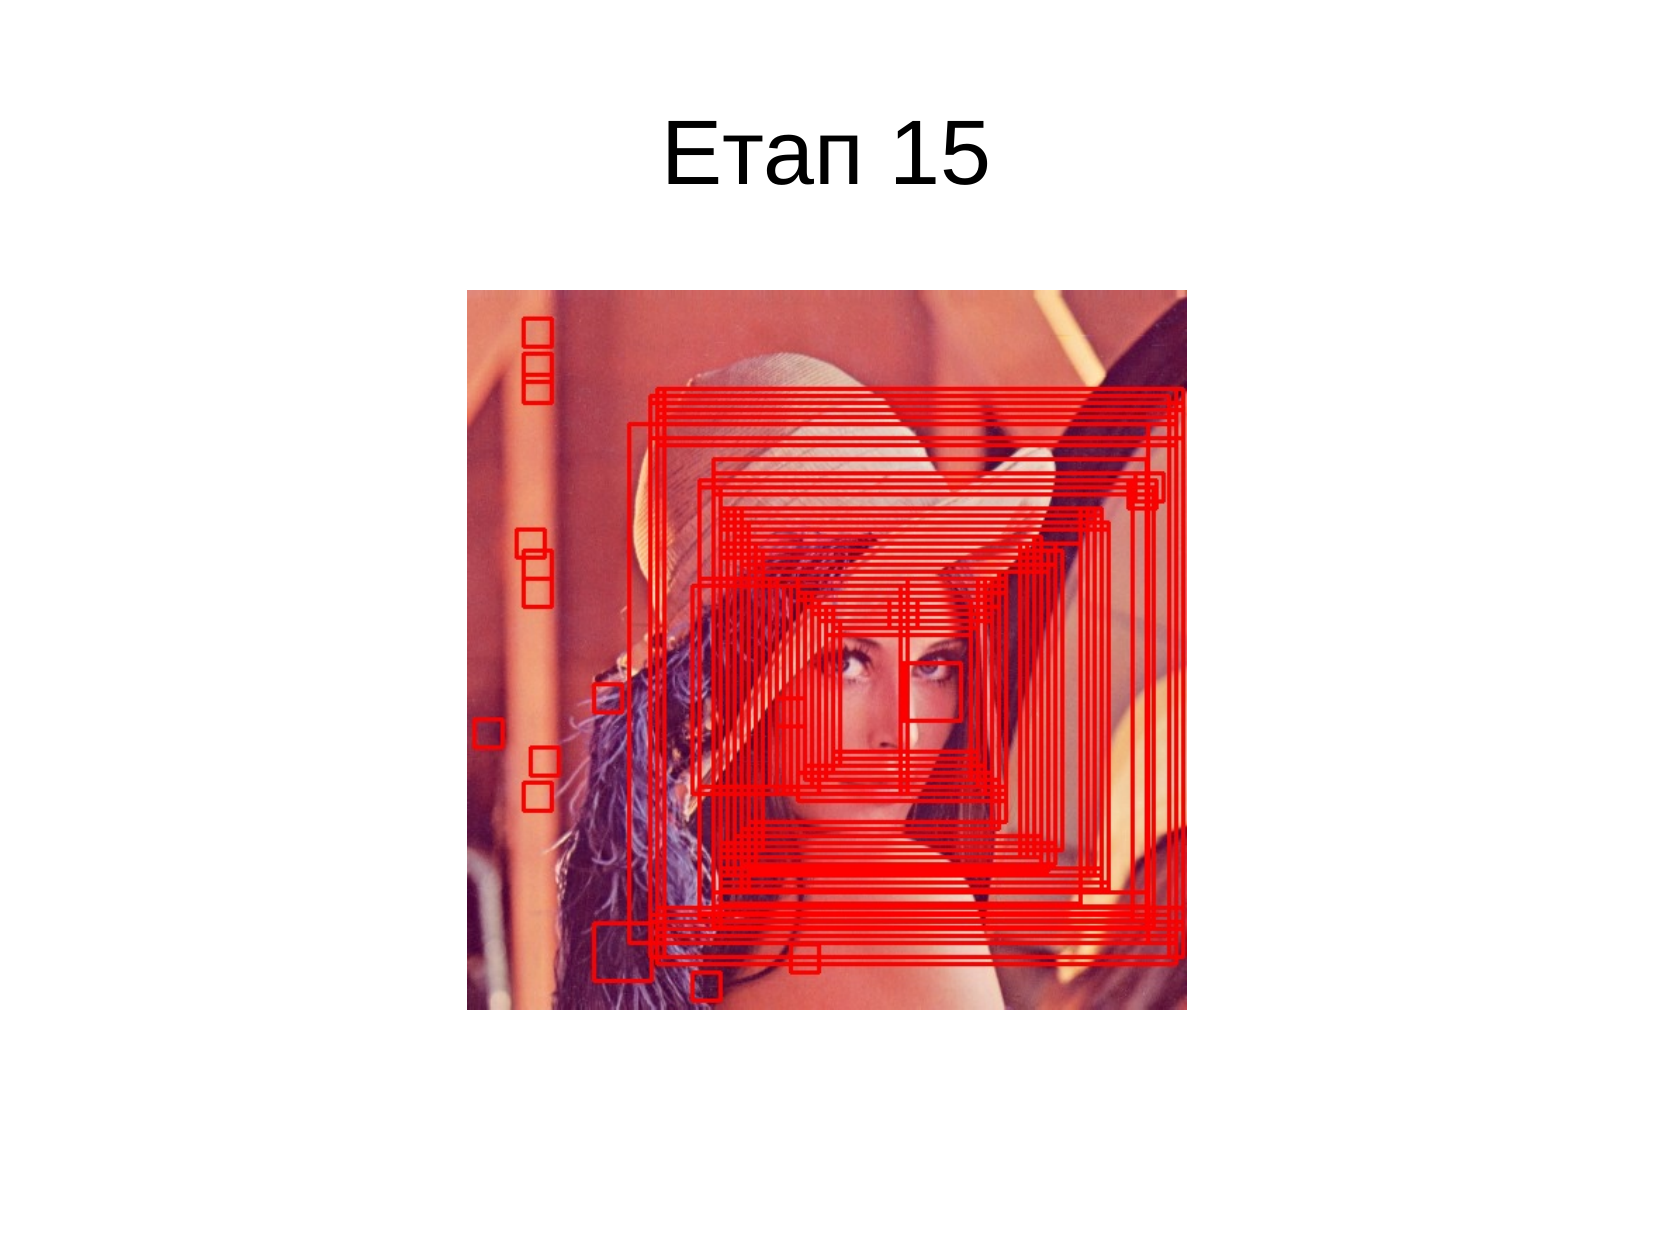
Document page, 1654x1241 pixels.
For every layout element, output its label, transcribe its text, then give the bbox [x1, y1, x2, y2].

picture [467, 290, 1187, 1010]
title Етап 15 [82, 49, 1571, 257]
